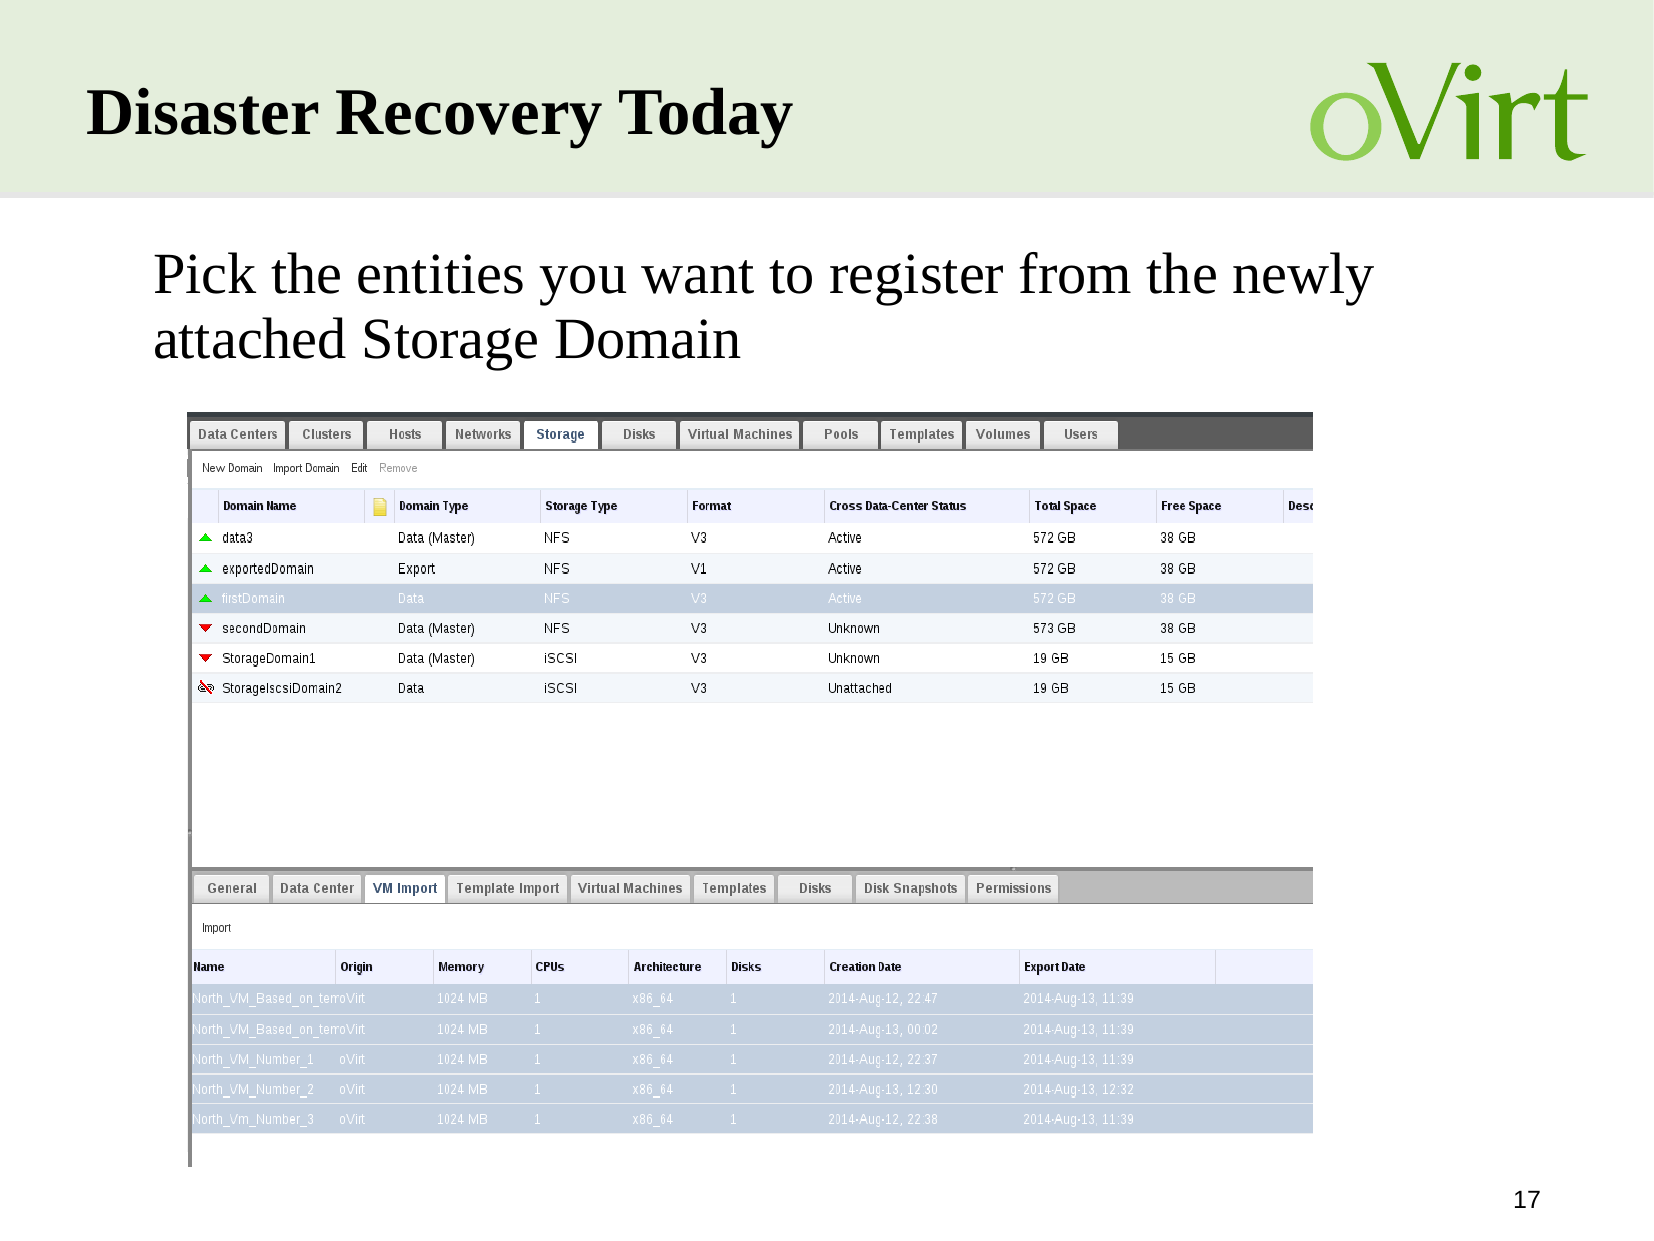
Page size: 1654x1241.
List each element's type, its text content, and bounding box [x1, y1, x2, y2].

list Pick the entities you want to register from the newly attached Storage Domain [93, 241, 1582, 376]
title Disaster Recovery Today [86, 36, 1307, 188]
picture [187, 412, 1313, 1167]
